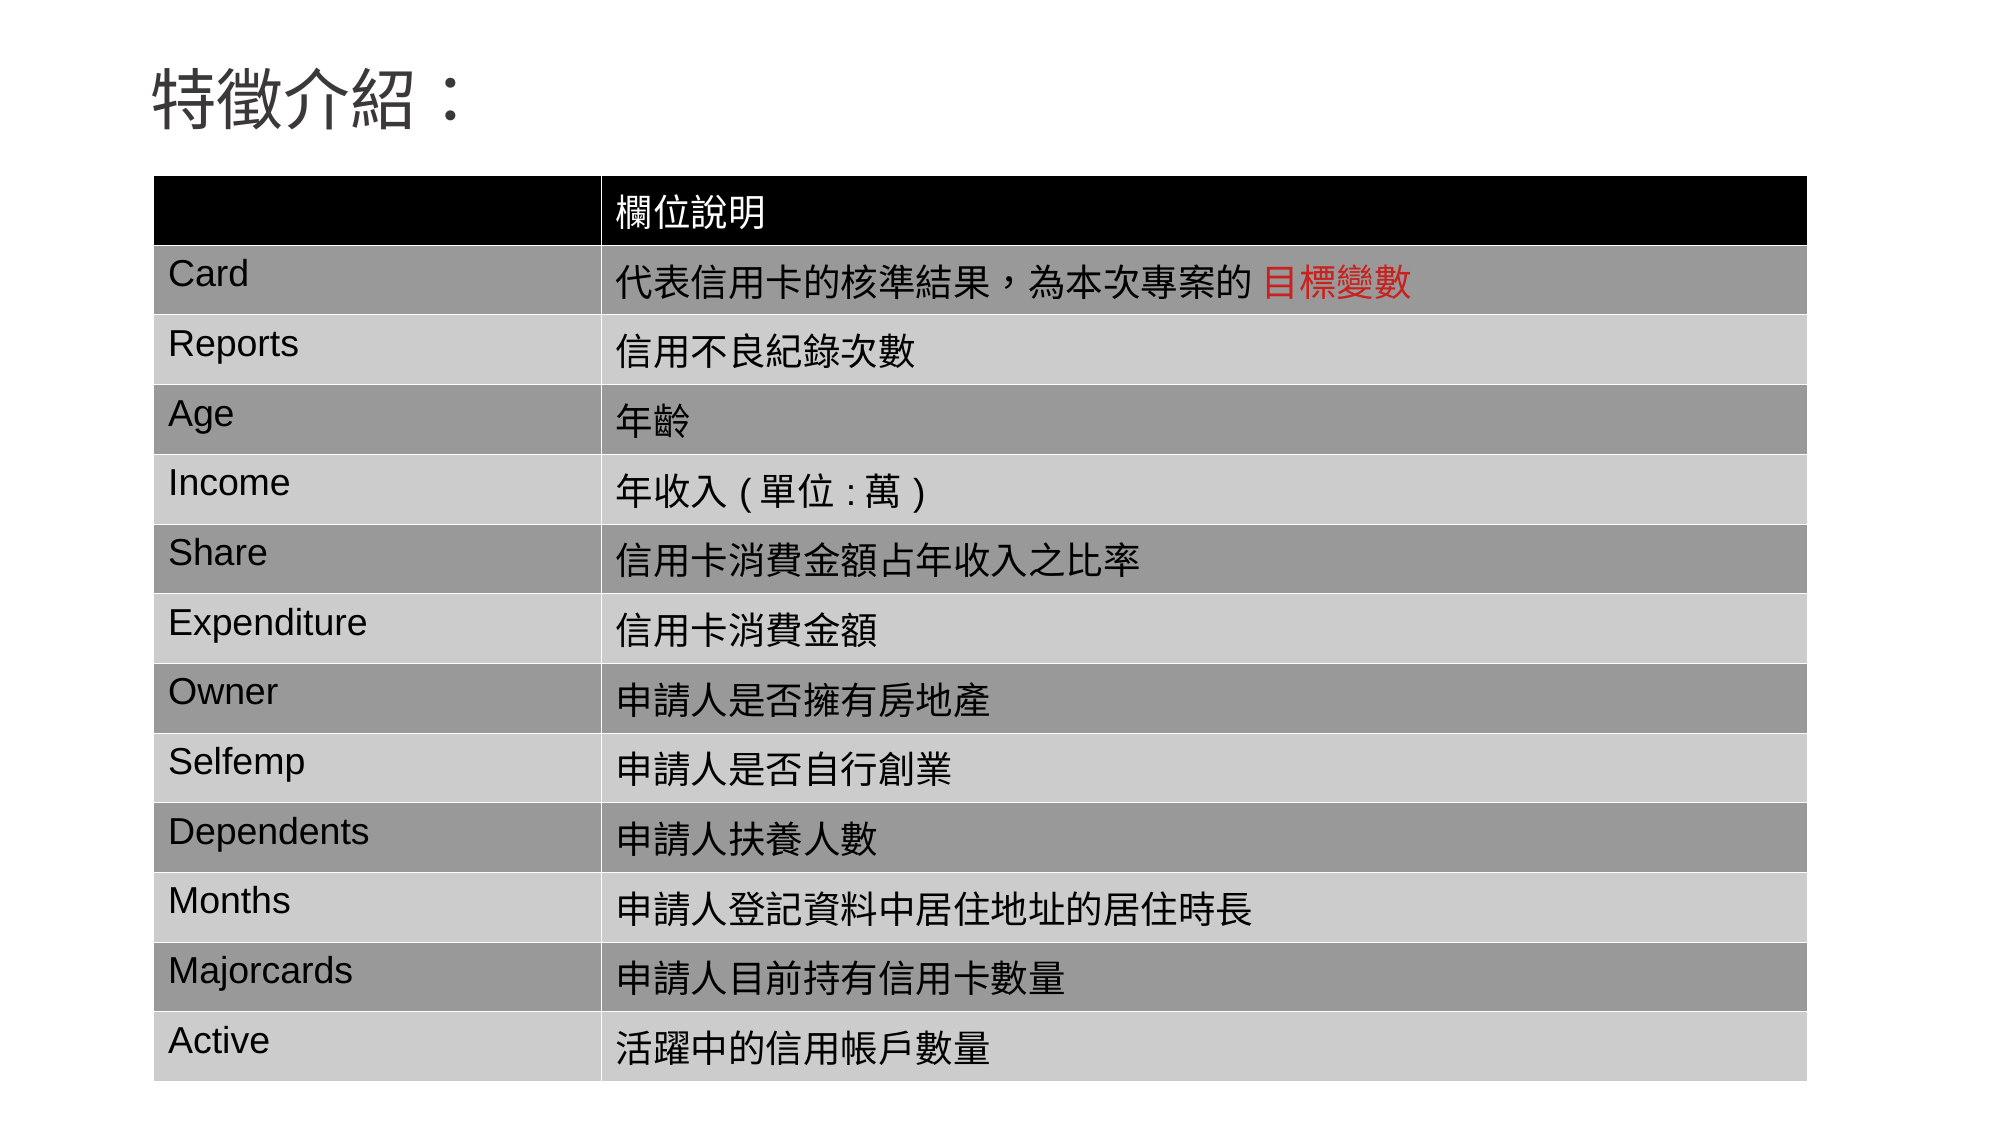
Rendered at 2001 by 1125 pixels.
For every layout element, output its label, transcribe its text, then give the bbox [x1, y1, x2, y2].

table_cell 信用卡消費金額 [602, 594, 1807, 663]
table_cell Expenditure [154, 594, 601, 663]
table_header 欄位說明 [602, 176, 1807, 245]
table_cell Selfemp [154, 734, 601, 802]
table_cell 年收入(單位:萬) [602, 455, 1807, 524]
table_cell 申請人登記資料中居住地址的居住時長 [602, 873, 1807, 942]
table_cell Age [154, 385, 601, 454]
table_cell Reports [154, 315, 601, 384]
title 特徵介紹： [135, 0, 1861, 212]
table_cell 申請人是否自行創業 [602, 734, 1807, 802]
table_cell 年齡 [602, 385, 1807, 454]
table_cell Owner [154, 664, 601, 733]
table_cell Active [154, 1012, 601, 1081]
table_cell 申請人是否擁有房地產 [602, 664, 1807, 733]
table_cell 申請人扶養人數 [602, 803, 1807, 872]
table_cell Dependents [154, 803, 601, 872]
table_cell 申請人目前持有信用卡數量 [602, 943, 1807, 1011]
table_cell Share [154, 525, 601, 593]
table_cell 代表信用卡的核準結果，為本次專案的 目標變數 [602, 246, 1807, 314]
table_cell Months [154, 873, 601, 942]
table_cell 信用不良紀錄次數 [602, 315, 1807, 384]
table_header 欄位名稱 [154, 176, 601, 245]
table_cell Majorcards [154, 943, 601, 1011]
table_cell 活躍中的信用帳戶數量 [602, 1012, 1807, 1081]
table_cell Card [154, 246, 601, 314]
table_cell Income [154, 455, 601, 524]
table_cell 信用卡消費金額占年收入之比率 [602, 525, 1807, 593]
